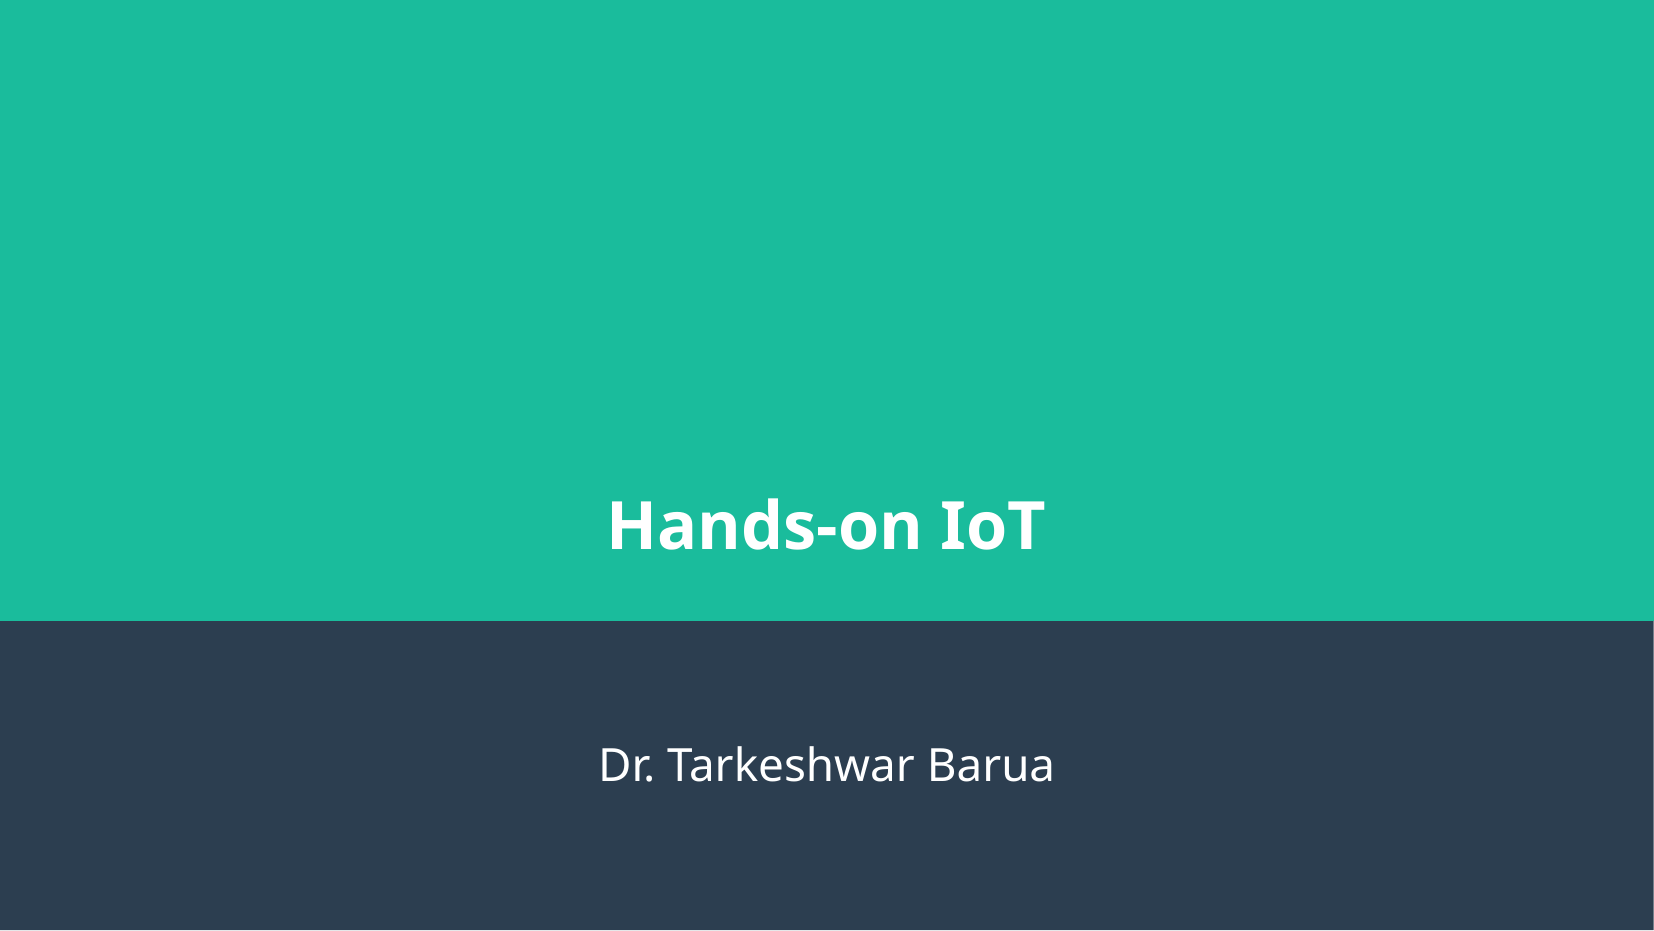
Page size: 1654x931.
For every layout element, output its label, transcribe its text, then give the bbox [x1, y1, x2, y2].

title Hands-on IoT [59, 465, 1595, 583]
subtitle Dr. Tarkeshwar Barua [59, 642, 1595, 886]
